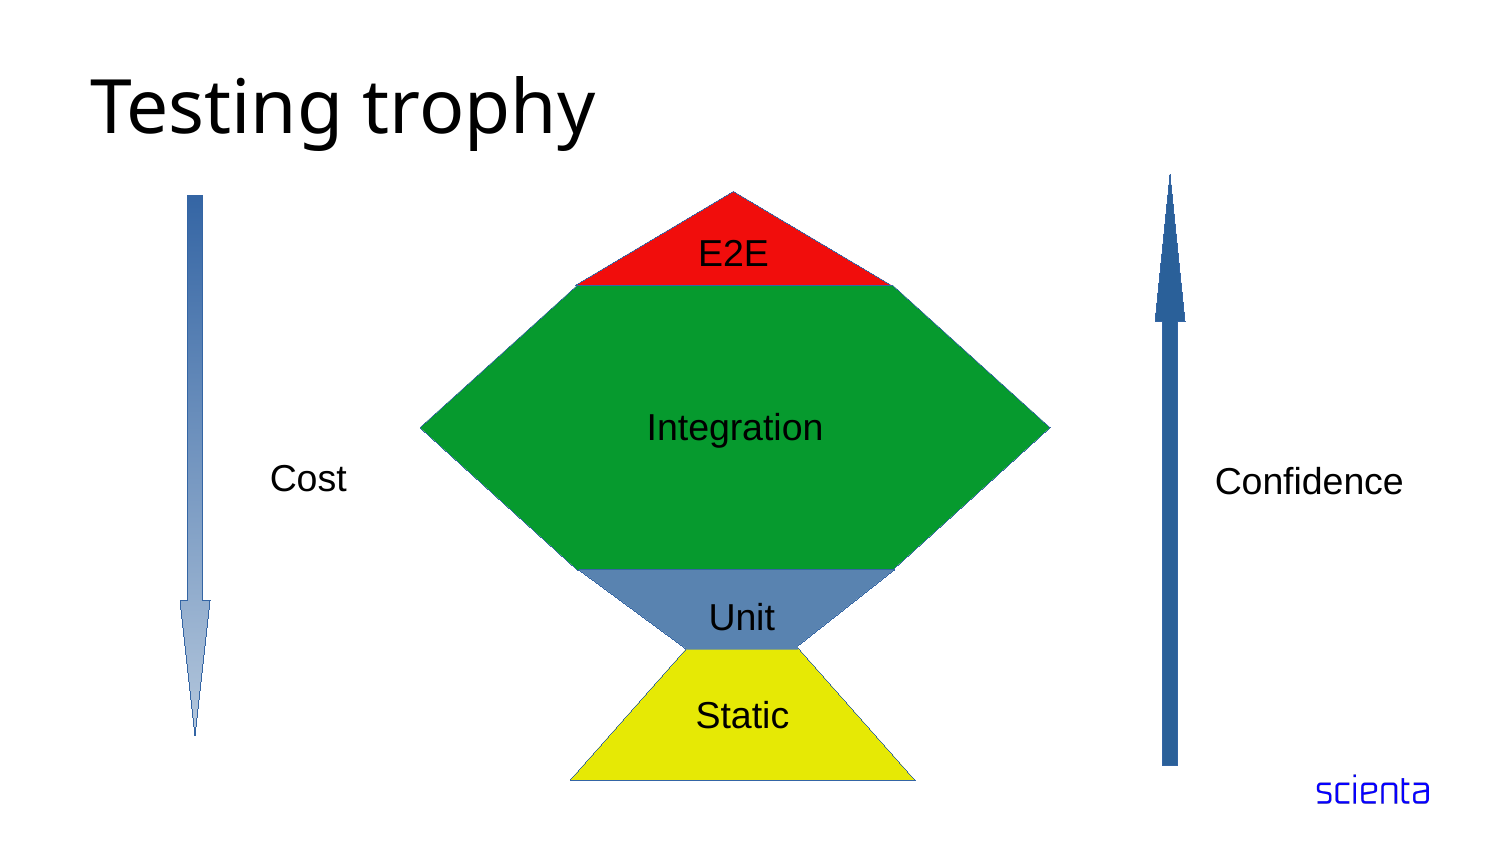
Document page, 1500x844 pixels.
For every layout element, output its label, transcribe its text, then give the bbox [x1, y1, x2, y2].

text_box [180, 195, 211, 736]
text_box Static [570, 647, 916, 781]
text_box [1155, 174, 1186, 766]
text_box Unit [685, 585, 798, 650]
title Testing trophy [75, 33, 1425, 175]
text_box E2E [575, 191, 891, 286]
text_box Cost [255, 450, 362, 507]
picture [1313, 771, 1432, 806]
text_box Integration [420, 285, 1051, 571]
text_box [579, 569, 895, 649]
text_box Confidence [1200, 453, 1419, 511]
